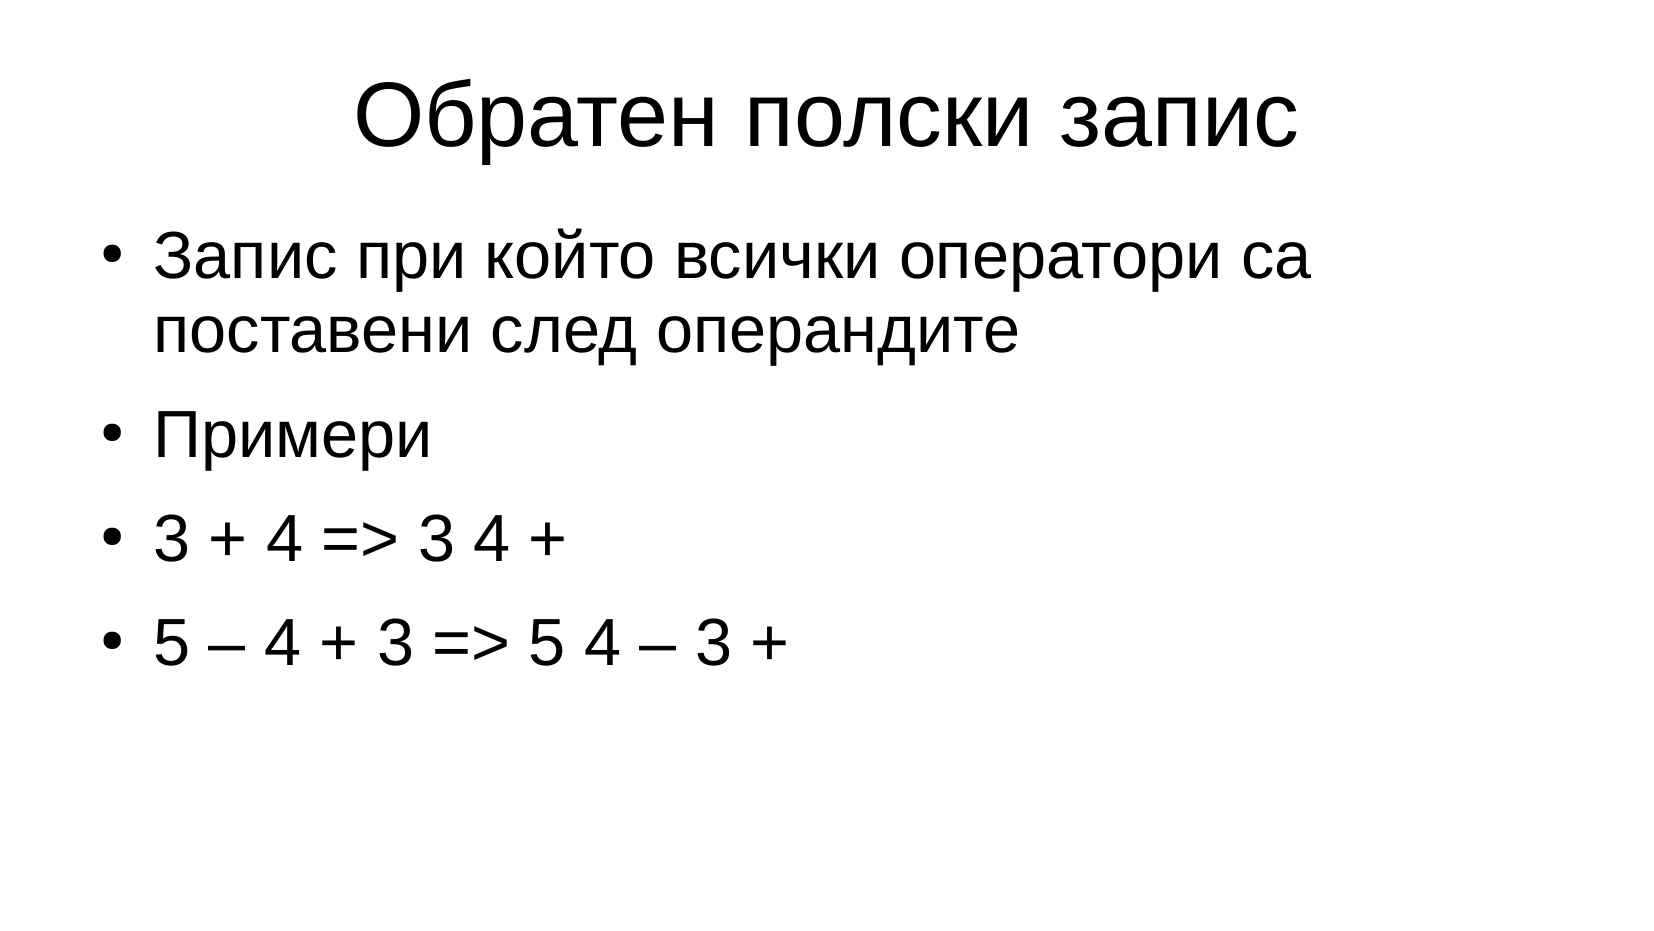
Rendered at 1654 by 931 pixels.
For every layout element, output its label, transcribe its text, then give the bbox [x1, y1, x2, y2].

list Запис при който всички оператори са поставени след операндите Примери 3 + 4 => 3 4 + 5 – 4 + 3 => 5 4 – 3 + [82, 217, 1571, 758]
title Обратен полски запис [82, 37, 1571, 193]
